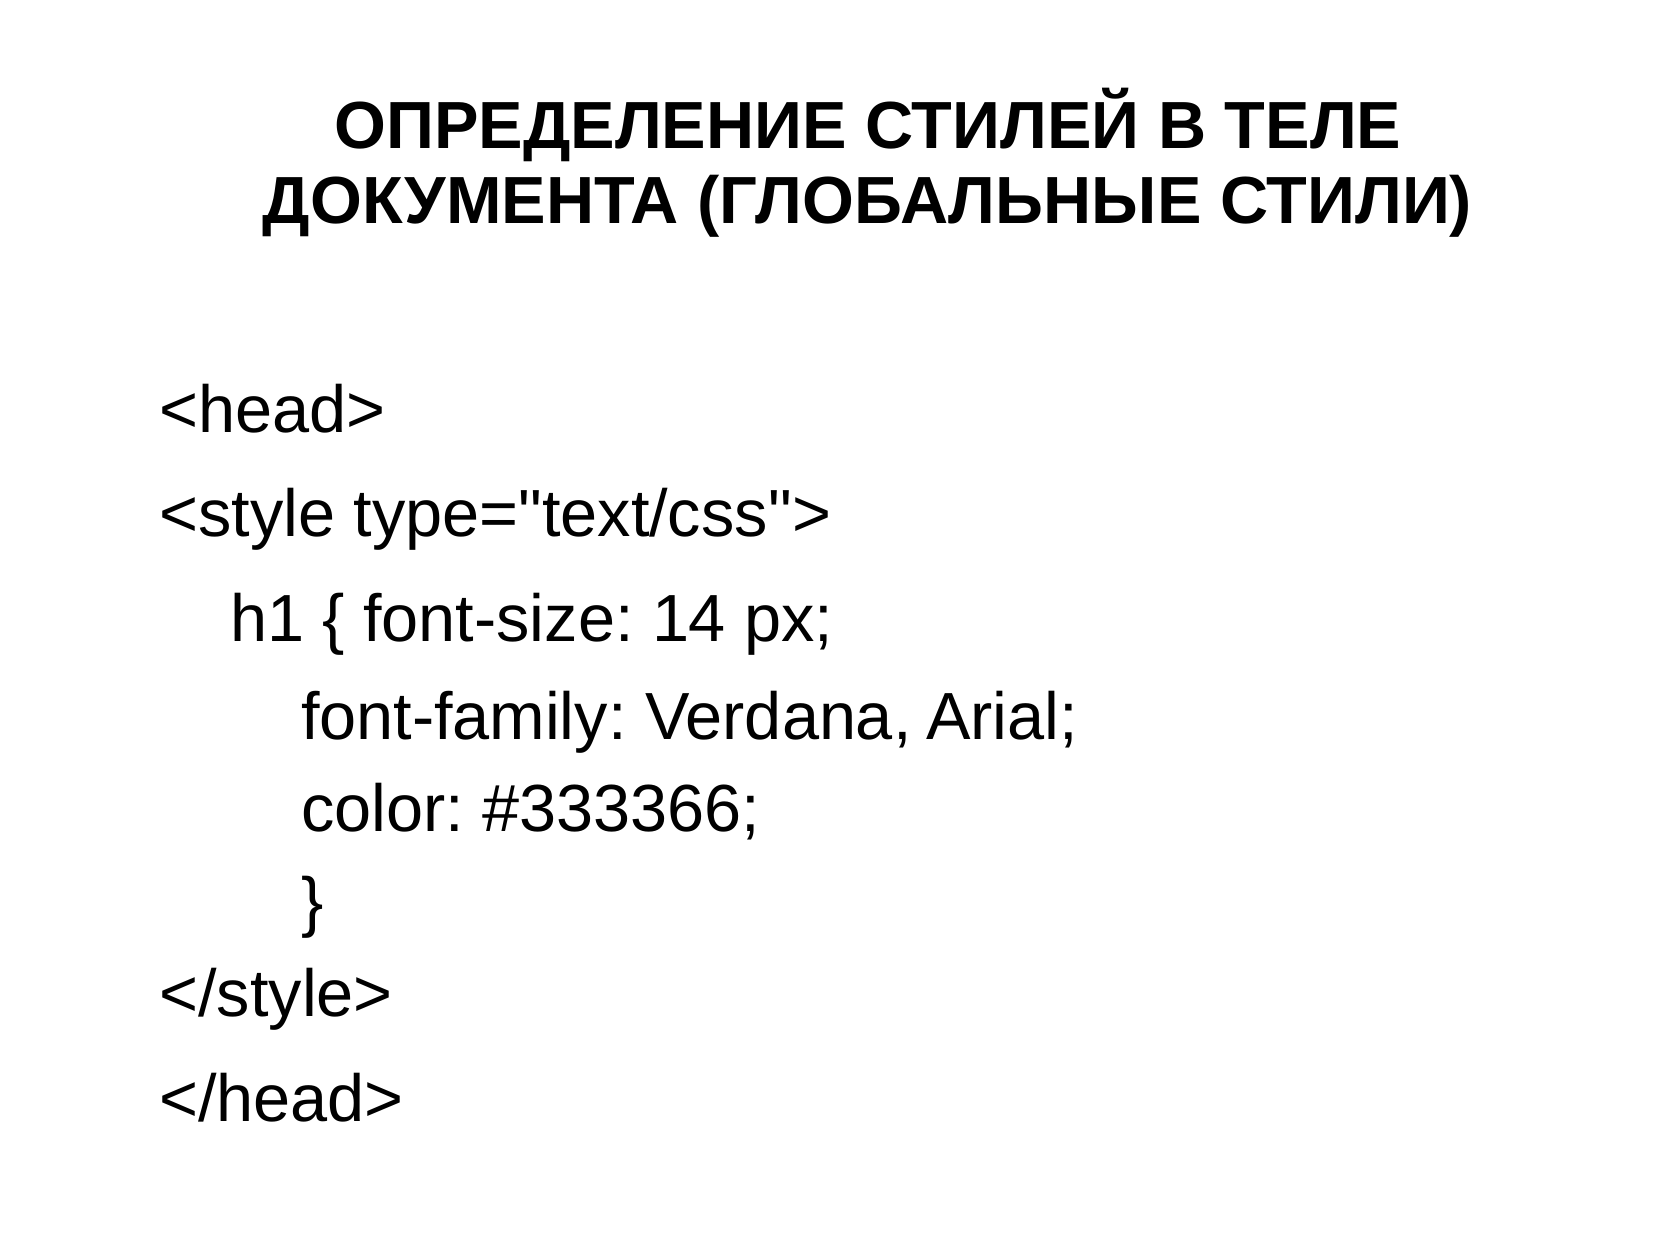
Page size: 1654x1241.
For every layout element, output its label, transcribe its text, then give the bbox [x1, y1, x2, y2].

list ОПРЕДЕЛЕНИЕ СТИЛЕЙ В ТЕЛЕ ДОКУМЕНТА (ГЛОБАЛЬНЫЕ СТИЛИ) <head> <style type="text/css"> h1 { font-size: 14 px; font-family: Verdana, Arial; color: #333366; } </style> </head> [88, 88, 1577, 1182]
